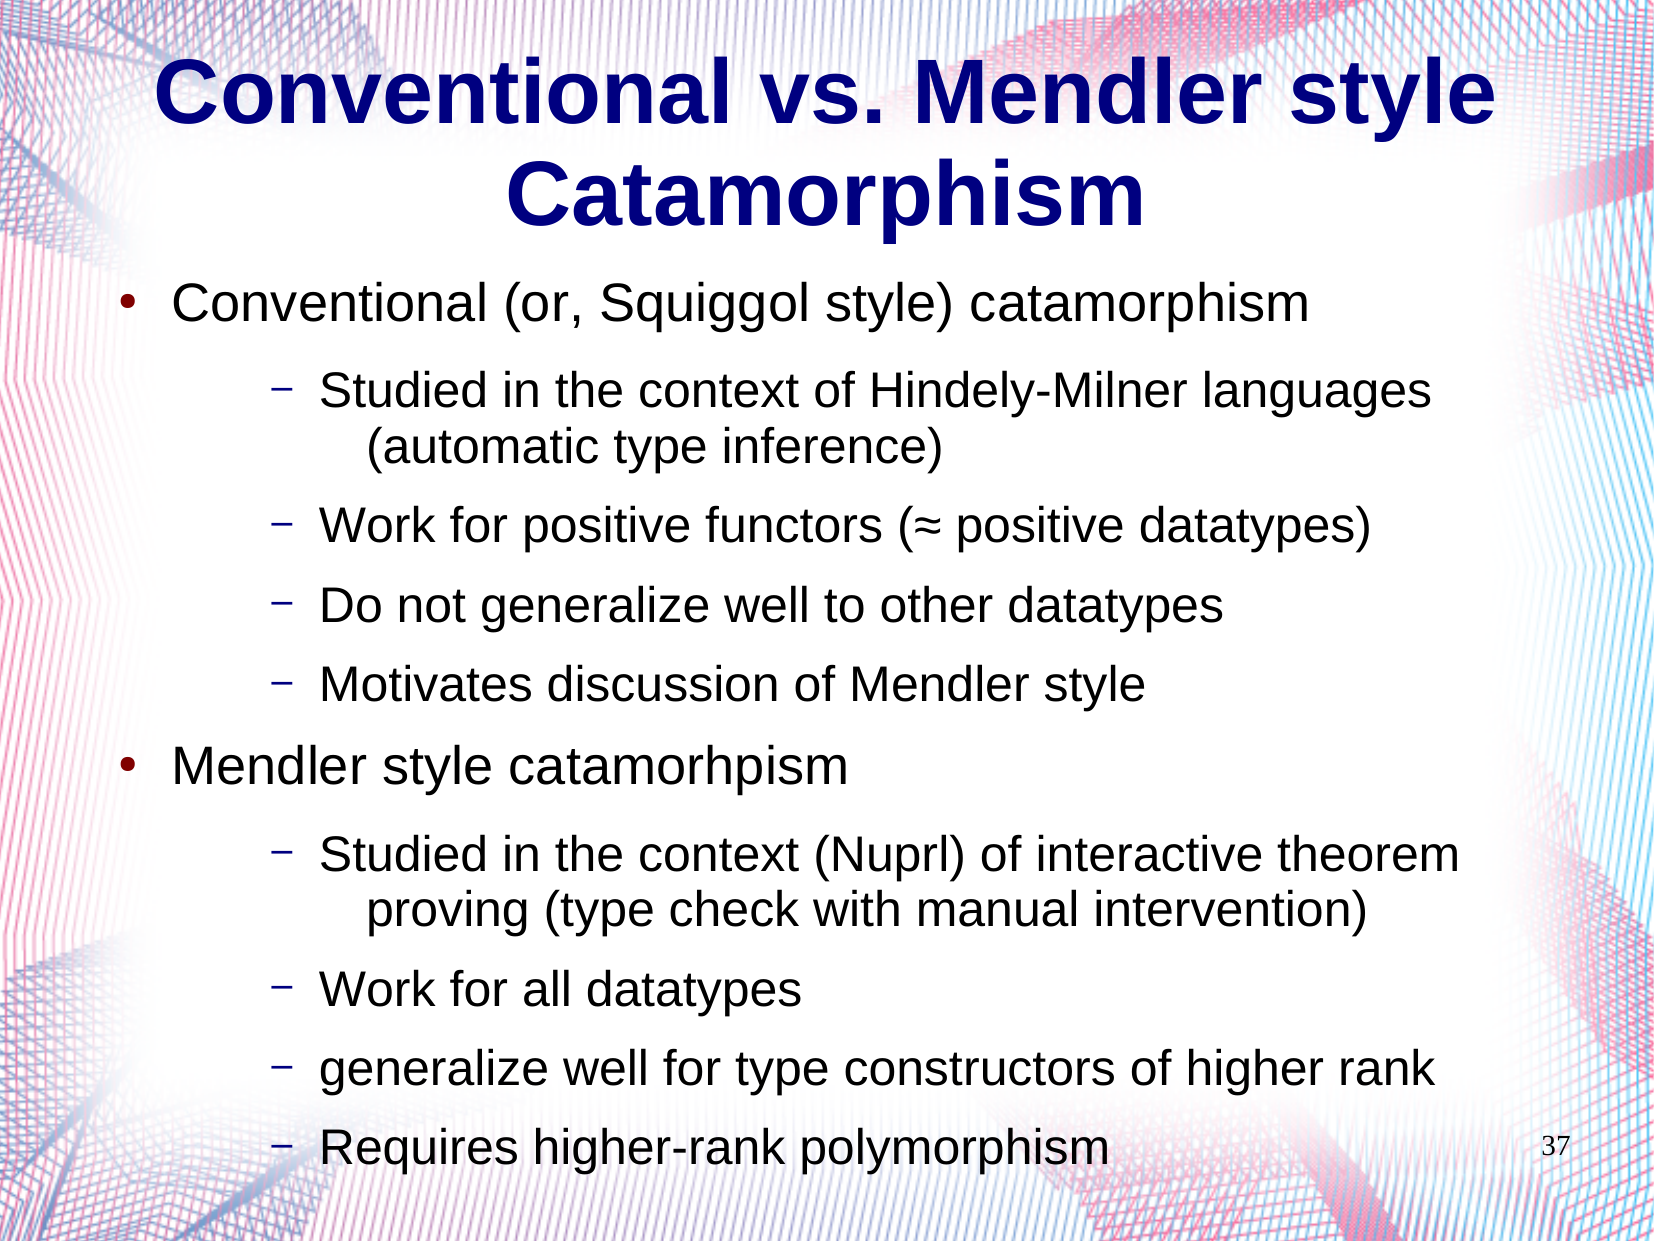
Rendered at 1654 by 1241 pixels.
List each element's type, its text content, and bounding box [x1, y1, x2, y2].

picture [0, 0, 1654, 1241]
list Conventional (or, Squiggol style) catamorphism Studied in the context of Hindely-Milner languages (automatic type inference) Work for positive functors (≈ positive datatypes) Do not generalize well to other datatypes Motivates discussion of Mendler style Mendler style catamorhpism Studied in the context (Nuprl) of interactive theorem proving (type check with manual intervention) Work for all datatypes generalize well for type constructors of higher rank Requires higher-rank polymorphism [82, 272, 1571, 1176]
title Conventional vs. Mendler style Catamorphism [82, 40, 1571, 246]
